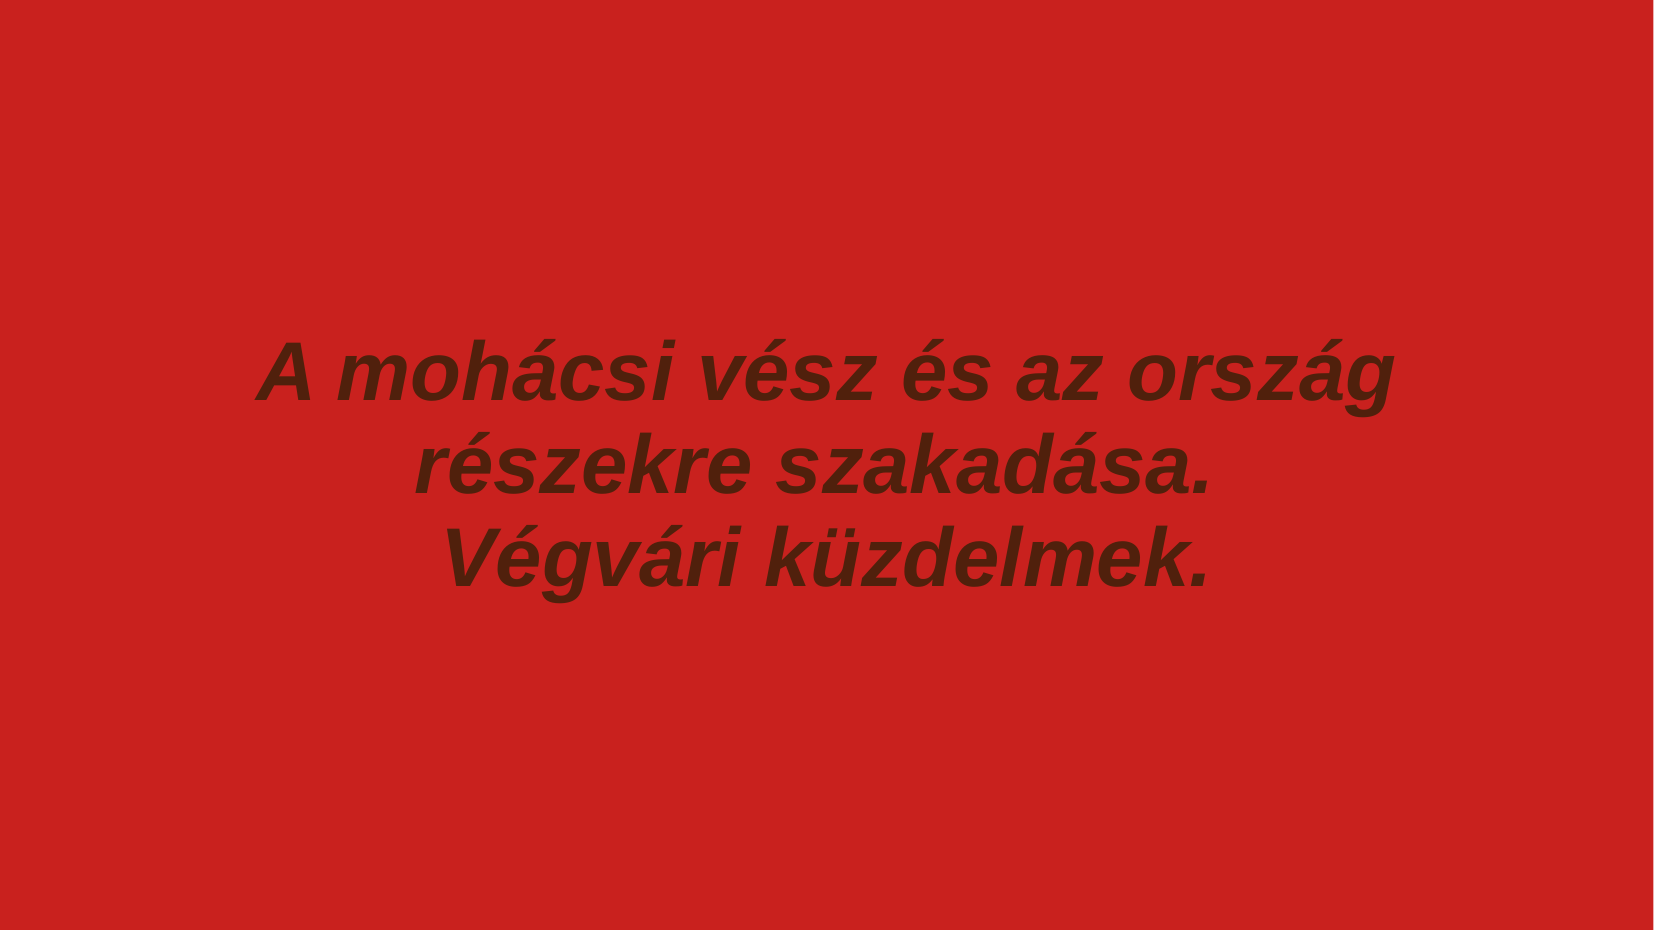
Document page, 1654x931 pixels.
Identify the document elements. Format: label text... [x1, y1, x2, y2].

title A mohácsi vész és az ország részekre szakadása. Végvári küzdelmek. [82, 325, 1571, 605]
